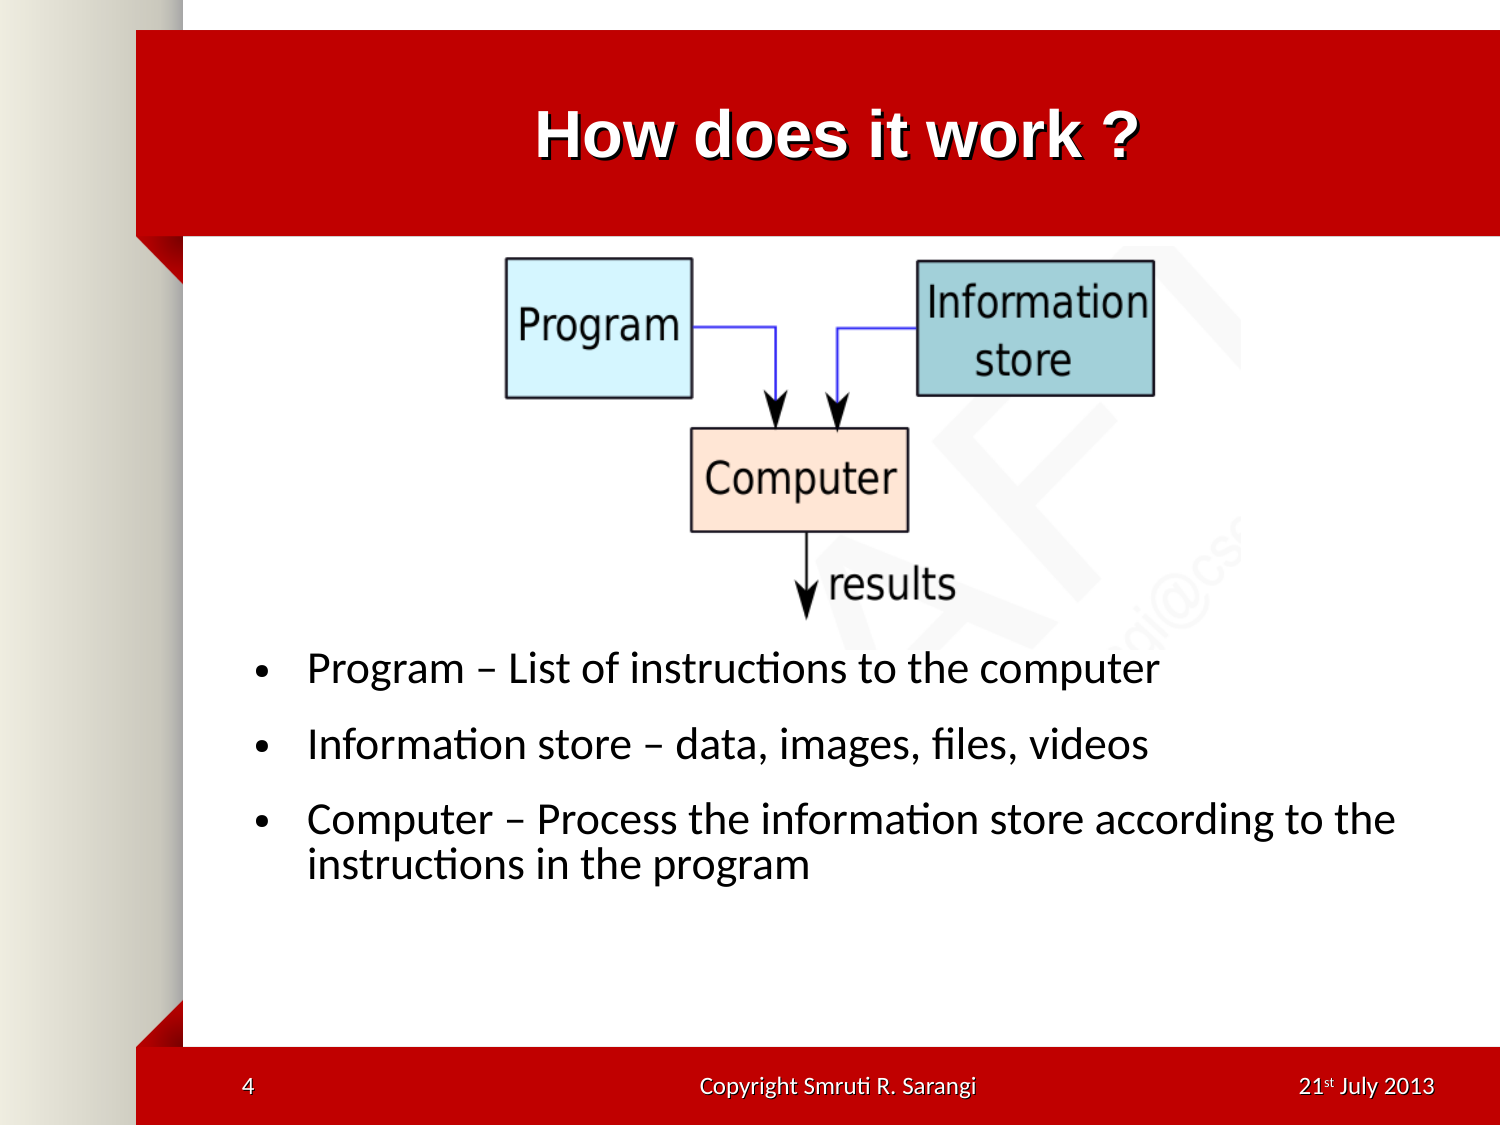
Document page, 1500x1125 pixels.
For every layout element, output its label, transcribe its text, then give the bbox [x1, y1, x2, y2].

title How does it work ? [230, 57, 1447, 211]
picture [0, 0, 1500, 1125]
list Program – List of instructions to the computer Information store – data, images, files, videos Computer – Process the information store according to the instructions in the program [236, 649, 1453, 975]
